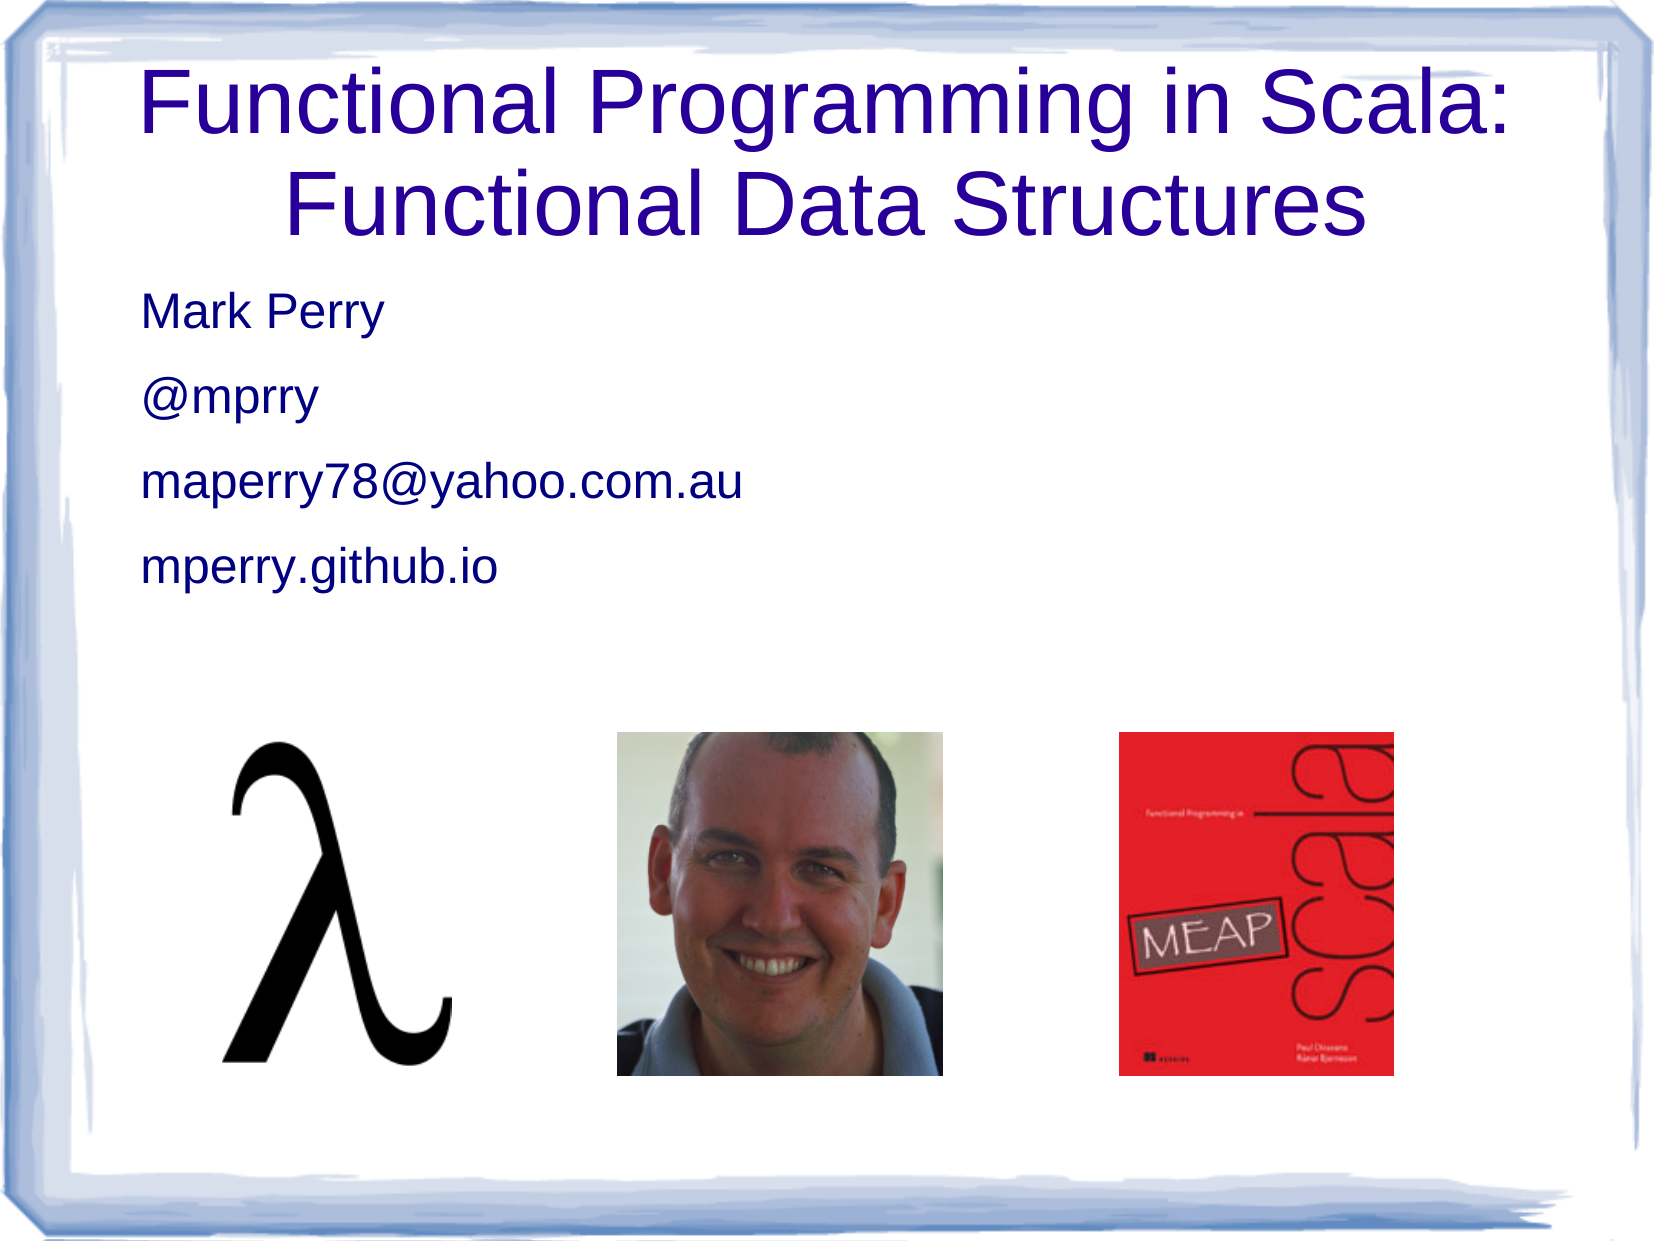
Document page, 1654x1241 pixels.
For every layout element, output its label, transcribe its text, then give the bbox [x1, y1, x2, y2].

title Functional Programming in Scala: Functional Data Structures [82, 49, 1571, 257]
picture [0, 0, 1654, 1241]
list Mark Perry @mprry maperry78@yahoo.com.au mperry.github.io [140, 282, 969, 936]
